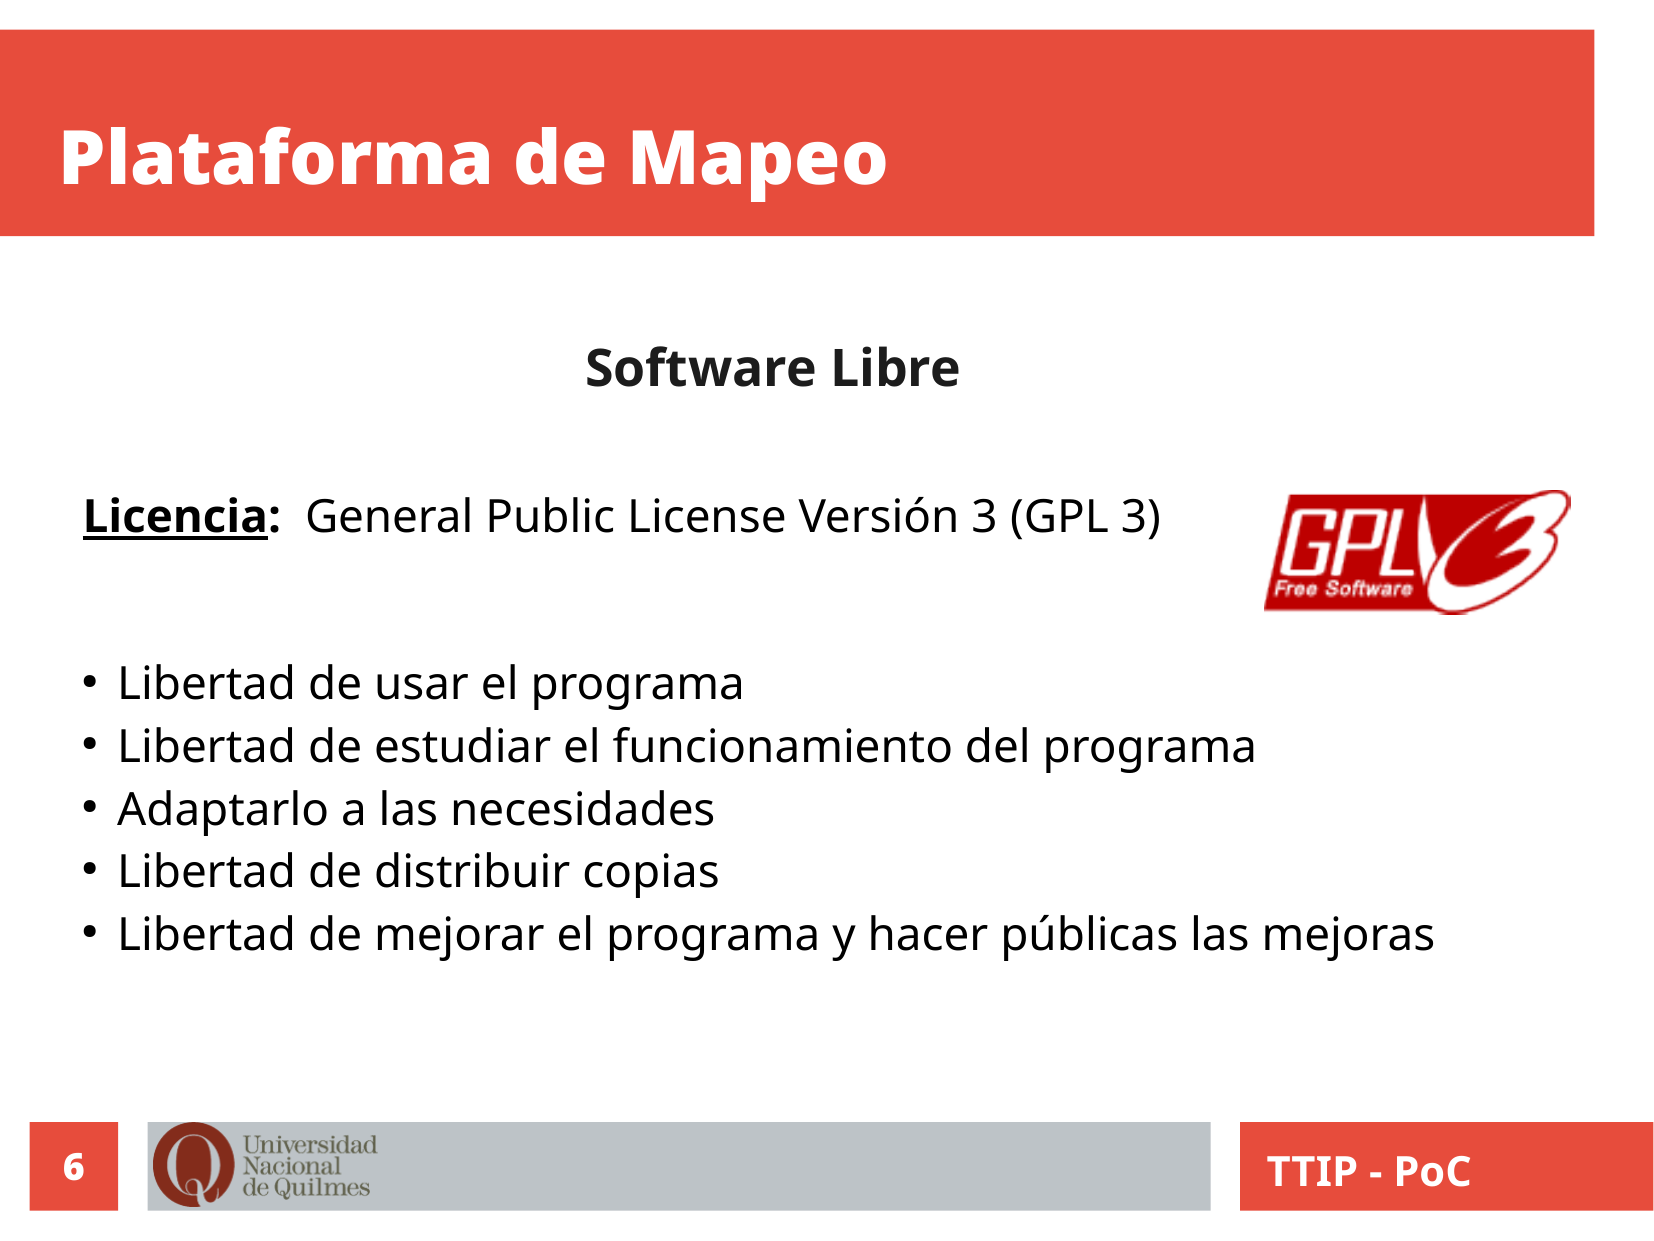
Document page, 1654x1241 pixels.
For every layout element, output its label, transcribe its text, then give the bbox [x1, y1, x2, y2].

text_box TTIP - PoC [1251, 1133, 1548, 1200]
title Plataforma de Mapeo [59, 59, 1595, 207]
text_box Licencia: General Public License Versión 3 (GPL 3) [32, 476, 1248, 591]
picture [153, 1122, 378, 1207]
text_box Libertad de usar el programa Libertad de estudiar el funcionamiento del programa Adaptarlo a las necesidades Libertad de distribuir copias Libertad de mejorar el programa y hacer públicas las mejoras [66, 643, 1536, 938]
picture [1264, 490, 1571, 615]
list Software Libre [585, 330, 1069, 402]
